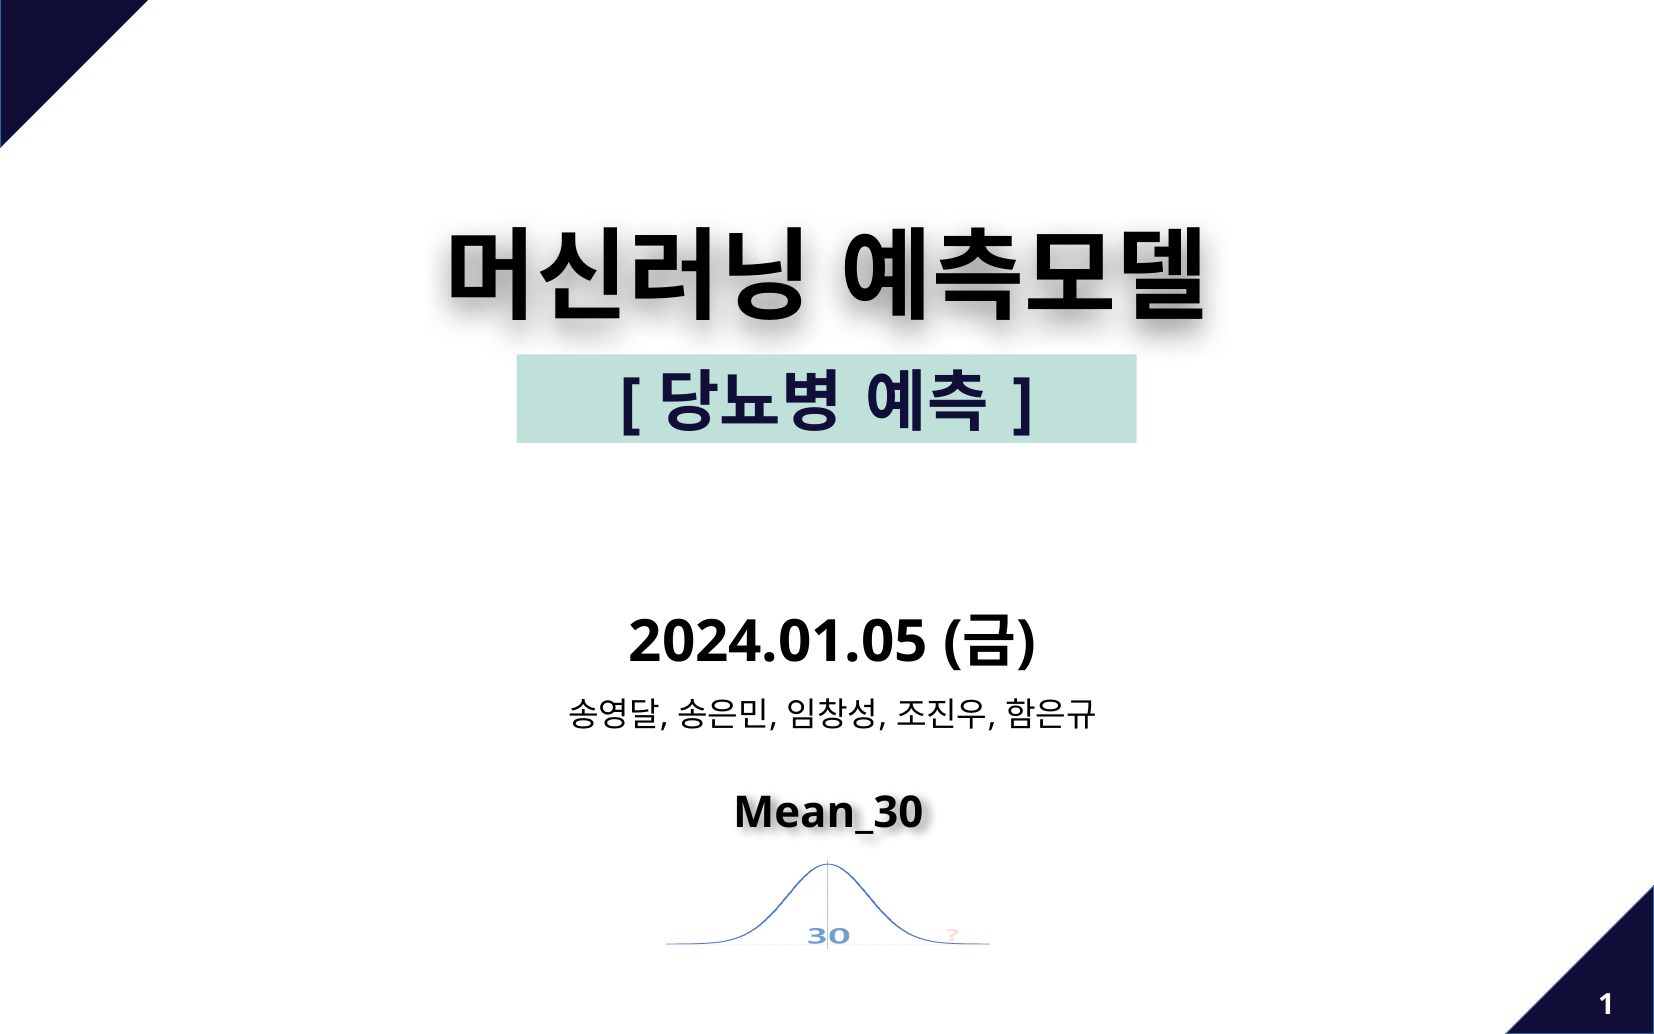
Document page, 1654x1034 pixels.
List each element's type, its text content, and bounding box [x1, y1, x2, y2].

text_box <숫자> [1556, 981, 1654, 1025]
text_box [ 당뇨병 예측 ] [516, 354, 1137, 443]
picture [663, 860, 990, 950]
subtitle 2024.01.05 (금) 송영달, 송은민, 임창성, 조진우, 함은규 [88, 596, 1577, 741]
title 머신러닝 예측모델 [82, 210, 1571, 333]
text_box Mean_30 [683, 773, 974, 847]
